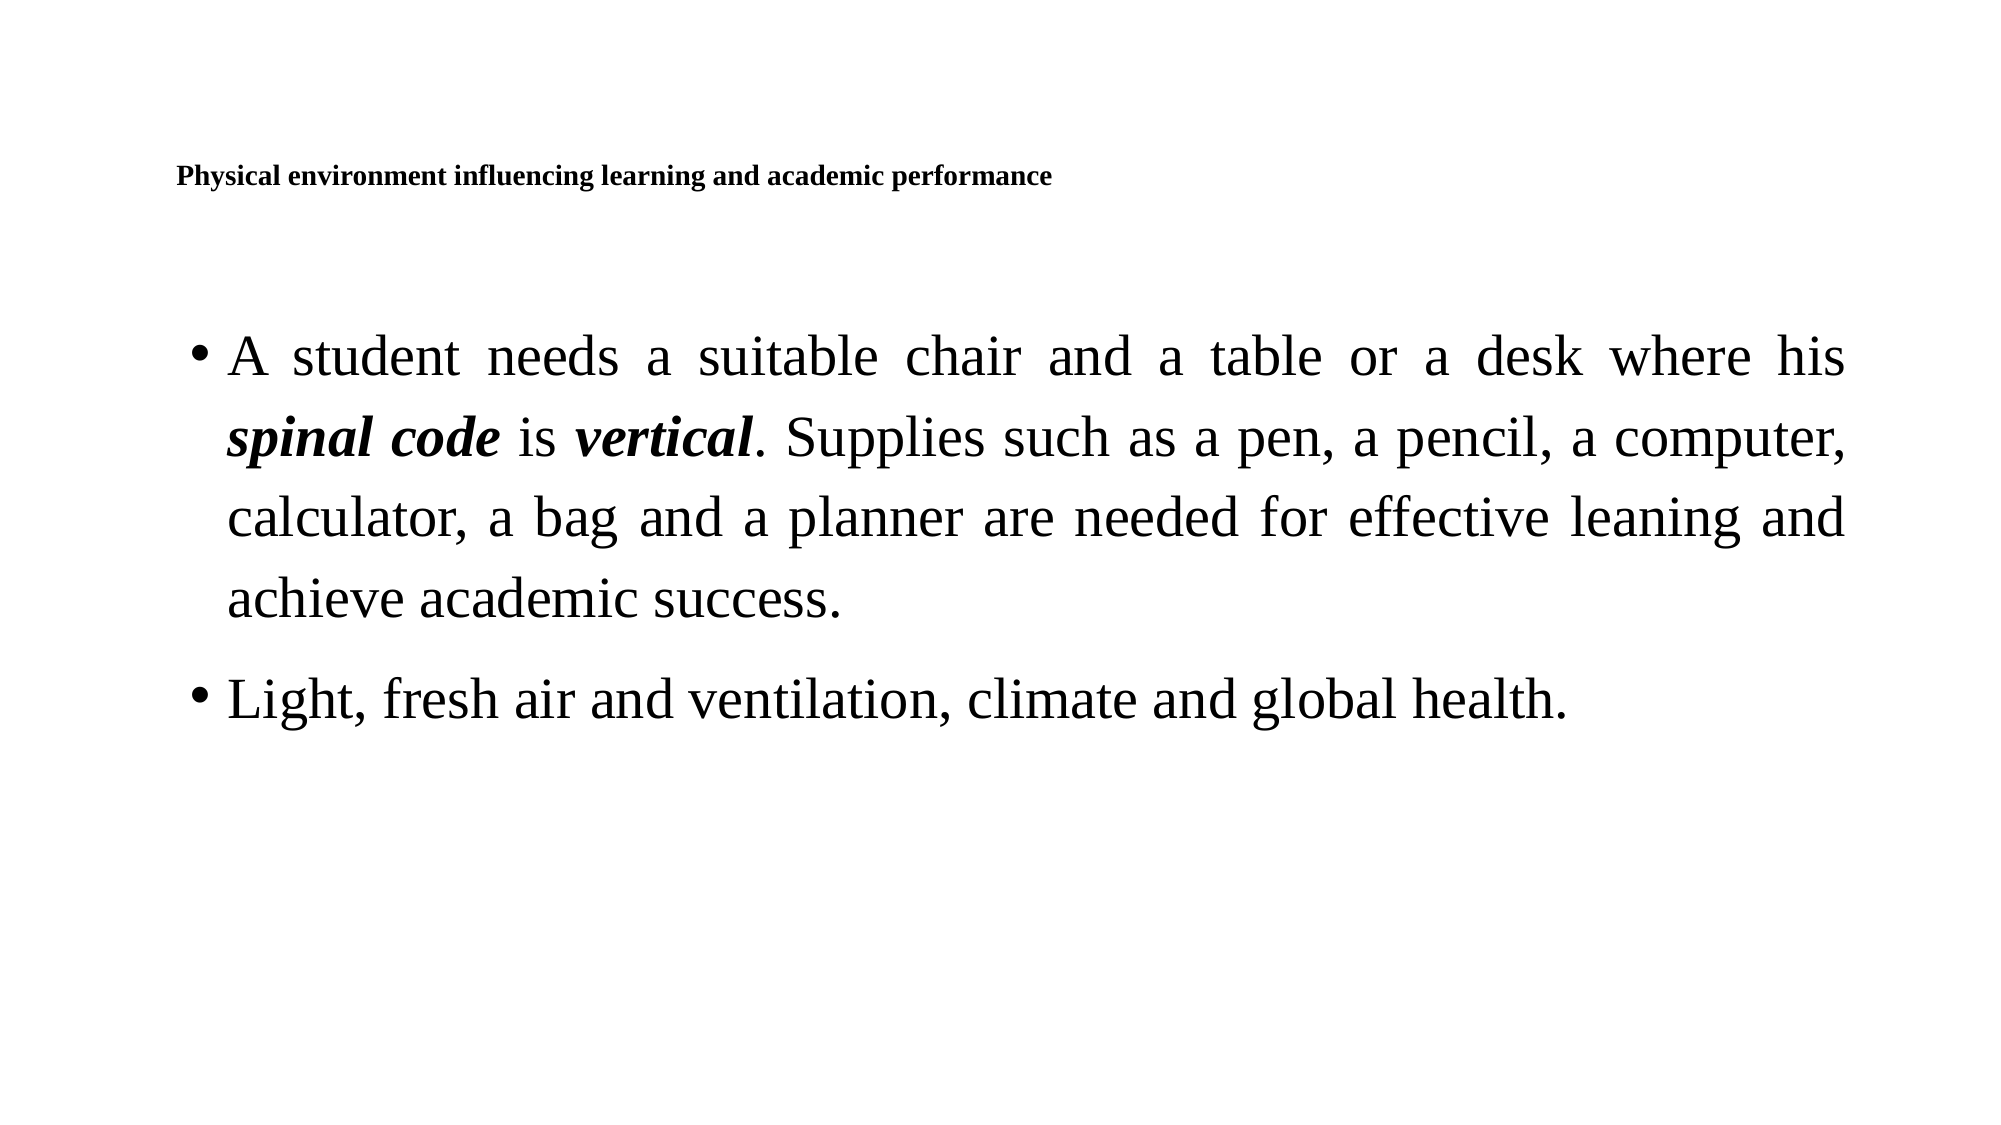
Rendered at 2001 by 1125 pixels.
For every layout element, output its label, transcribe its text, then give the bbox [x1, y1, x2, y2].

title Physical environment influencing learning and academic performance [137, 59, 1863, 278]
list A student needs a suitable chair and a table or a desk where his spinal code is vertical. Supplies such as a pen, a pencil, a computer, calculator, a bag and a planner are needed for effective leaning and achieve academic success. Light, fresh air and ventilation, climate and global health. [137, 299, 1863, 1014]
